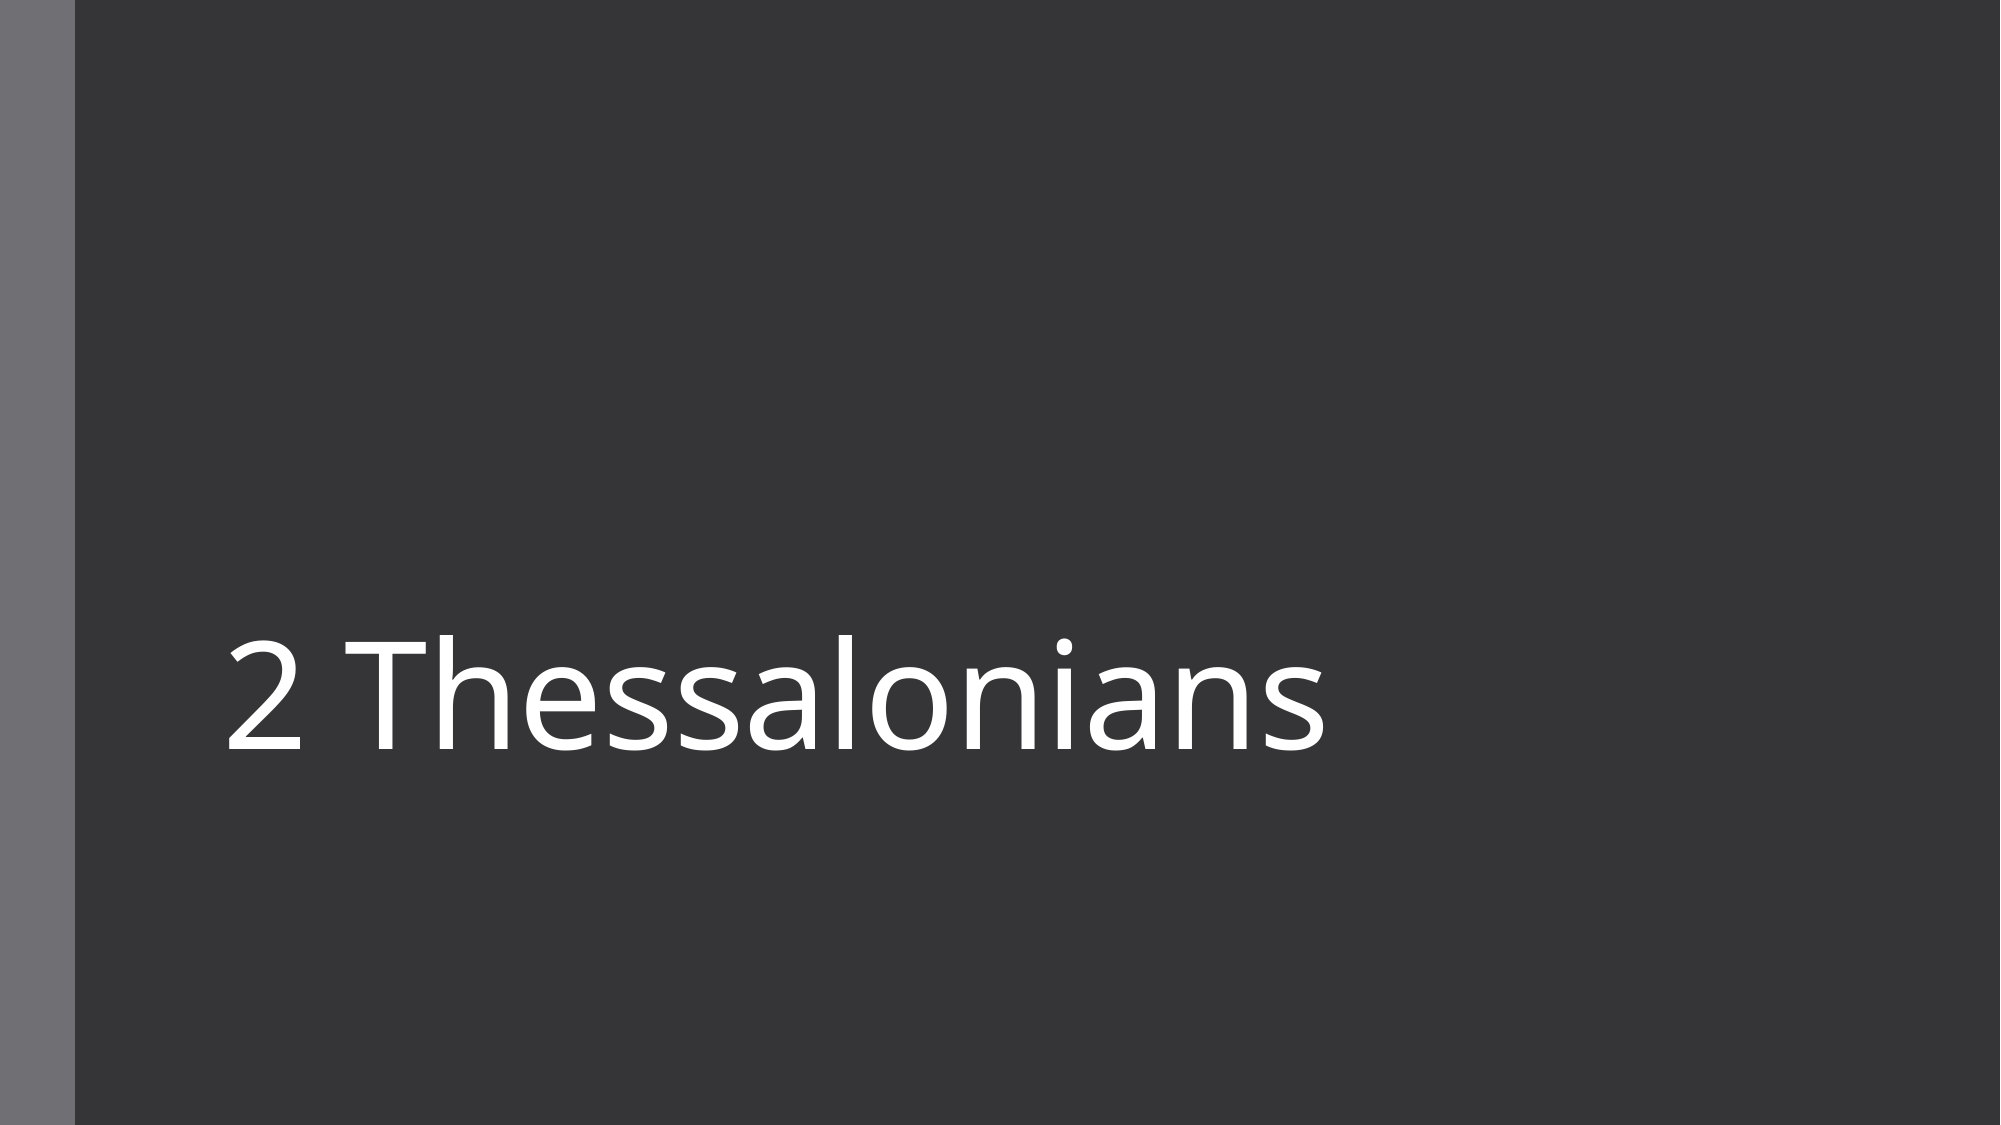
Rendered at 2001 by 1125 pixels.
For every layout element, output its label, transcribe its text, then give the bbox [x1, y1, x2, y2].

title 2 Thessalonians [206, 124, 1752, 788]
